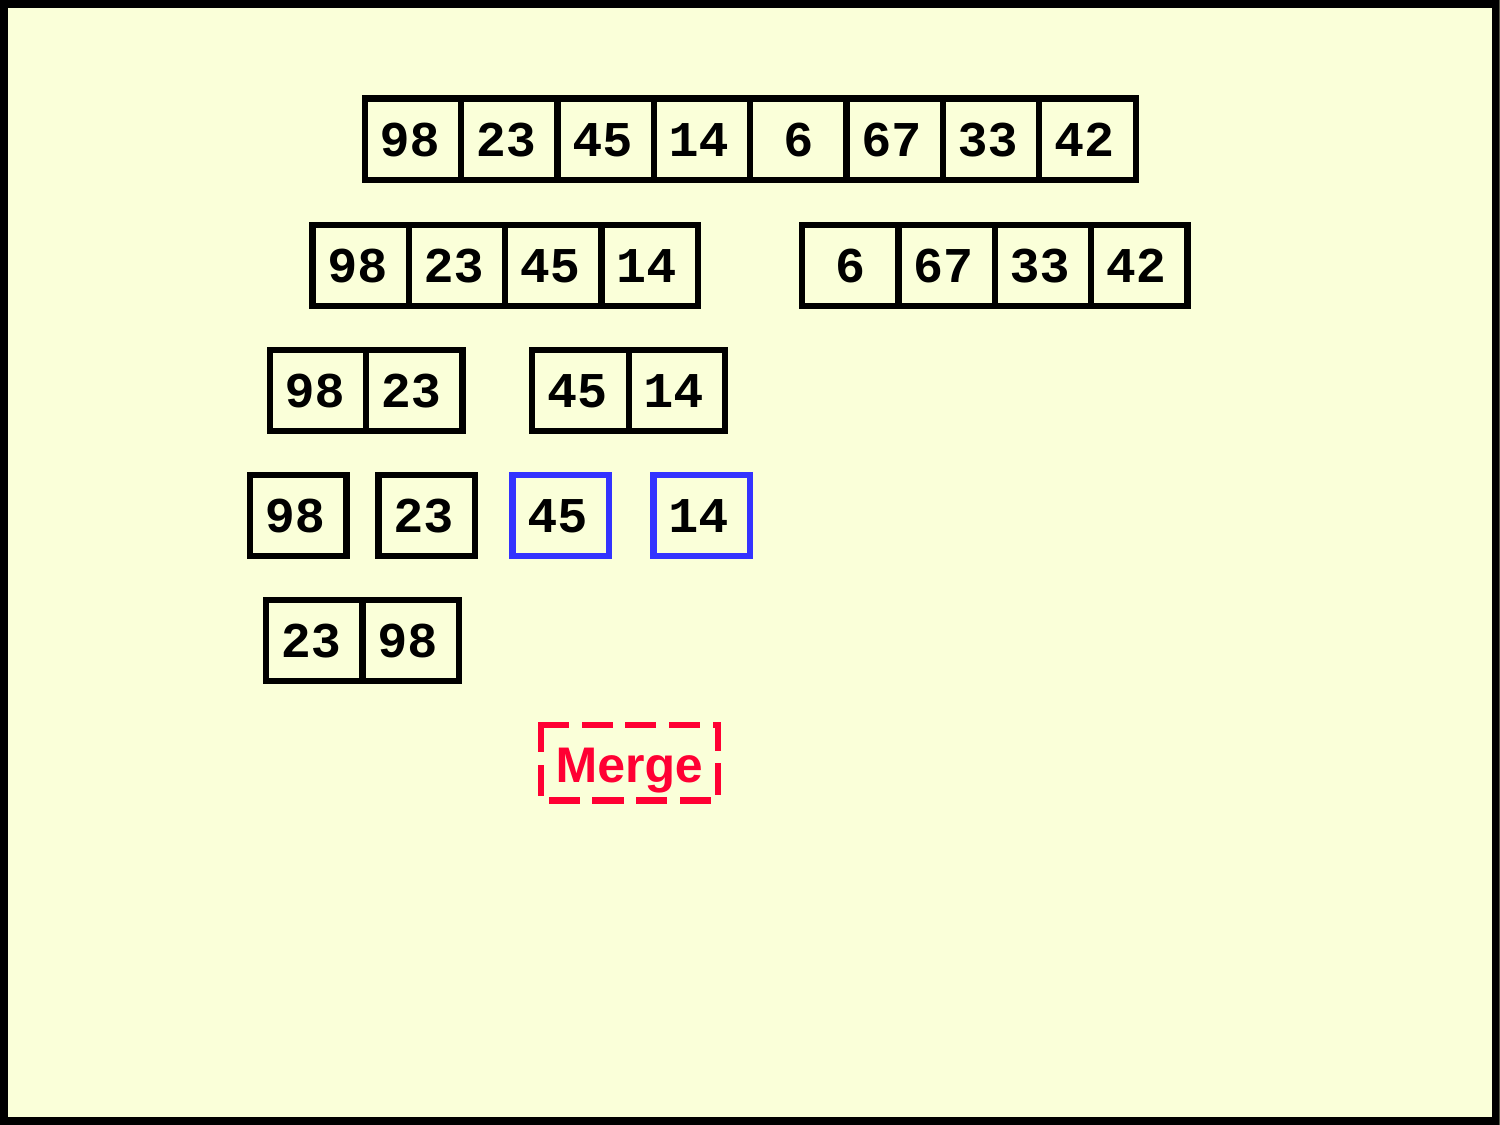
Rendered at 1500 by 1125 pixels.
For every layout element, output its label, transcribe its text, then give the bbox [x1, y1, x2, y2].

text_box 45 [506, 224, 601, 307]
text_box 98 [249, 474, 347, 557]
text_box 23 [367, 350, 463, 432]
text_box 14 [653, 474, 751, 557]
text_box 33 [994, 224, 1091, 307]
text_box 23 [266, 600, 362, 682]
text_box 98 [269, 350, 367, 432]
text_box 98 [312, 224, 409, 307]
text_box 42 [1039, 98, 1136, 180]
text_box 6 [750, 98, 847, 180]
text_box 98 [364, 98, 462, 180]
text_box 33 [942, 98, 1039, 180]
text_box 23 [462, 98, 558, 180]
text_box 45 [532, 350, 628, 432]
text_box 23 [409, 224, 506, 307]
text_box 6 [802, 224, 899, 307]
text_box 98 [362, 600, 459, 682]
text_box Merge [540, 724, 718, 801]
text_box 23 [378, 474, 475, 557]
text_box 67 [847, 98, 942, 180]
text_box 14 [601, 224, 698, 307]
text_box 67 [899, 224, 994, 307]
text_box 42 [1091, 224, 1188, 307]
text_box 14 [653, 98, 750, 180]
text_box 45 [512, 474, 609, 557]
text_box 45 [558, 98, 653, 180]
text_box 14 [628, 350, 726, 432]
